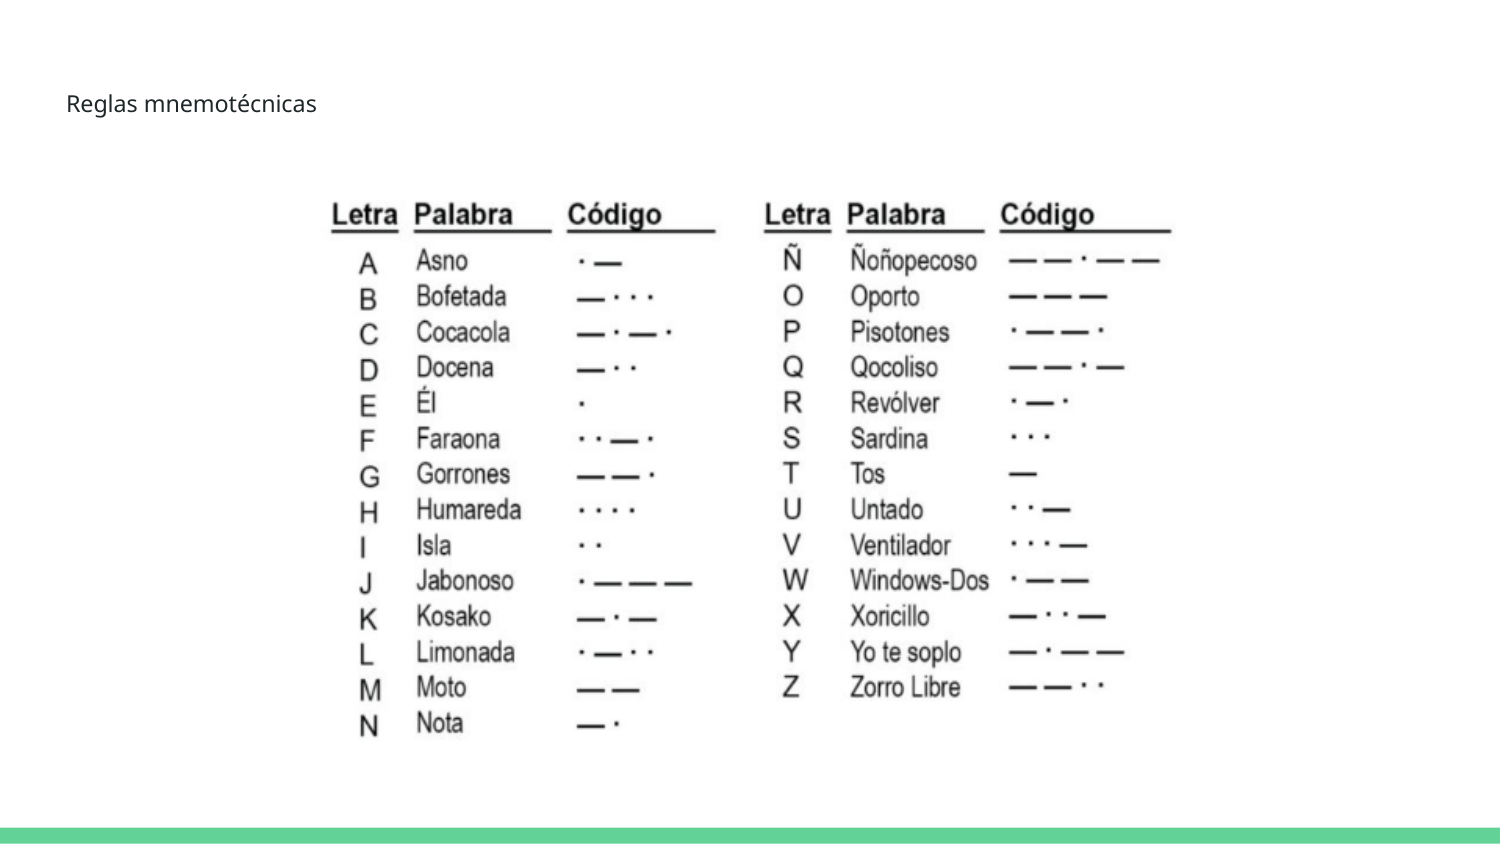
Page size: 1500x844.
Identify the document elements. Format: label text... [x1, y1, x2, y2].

picture [308, 188, 1192, 750]
title Reglas mnemotécnicas [51, 72, 1449, 167]
